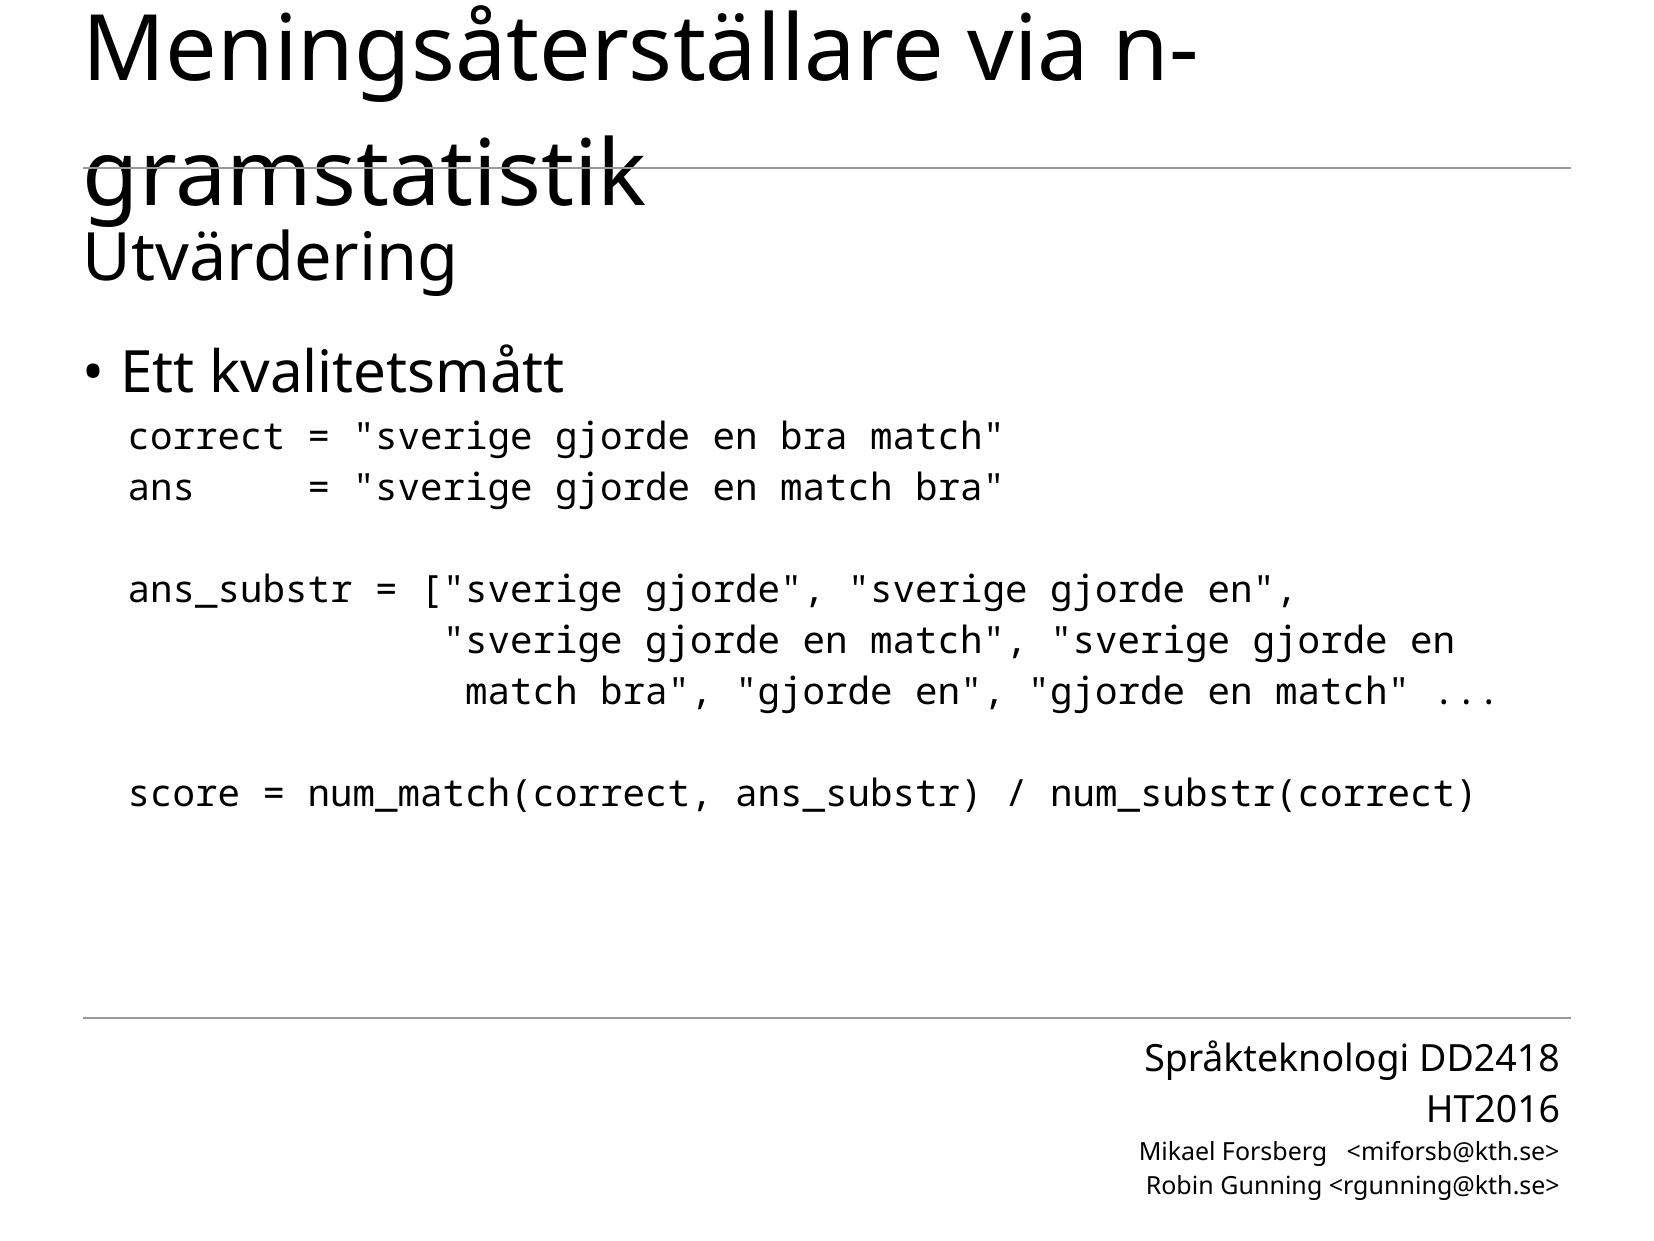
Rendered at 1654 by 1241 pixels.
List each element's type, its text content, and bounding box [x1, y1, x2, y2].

subtitle • Ett kvalitetsmått correct = "sverige gjorde en bra match" ans = "sverige gjorde en match bra" ans_substr = ["sverige gjorde", "sverige gjorde en", "sverige gjorde en match", "sverige gjorde en match bra", "gjorde en", "gjorde en match" ... score = num_match(correct, ans_substr) / num_substr(correct) [82, 330, 1571, 1010]
text_box Språkteknologi DD2418 HT2016 Mikael Forsberg <miforsb@kth.se> Robin Gunning <rgunning@kth.se> [1020, 1024, 1576, 1156]
title Utvärdering [82, 194, 1571, 316]
title Meningsåterställare via n-gramstatistik [82, 46, 1571, 167]
